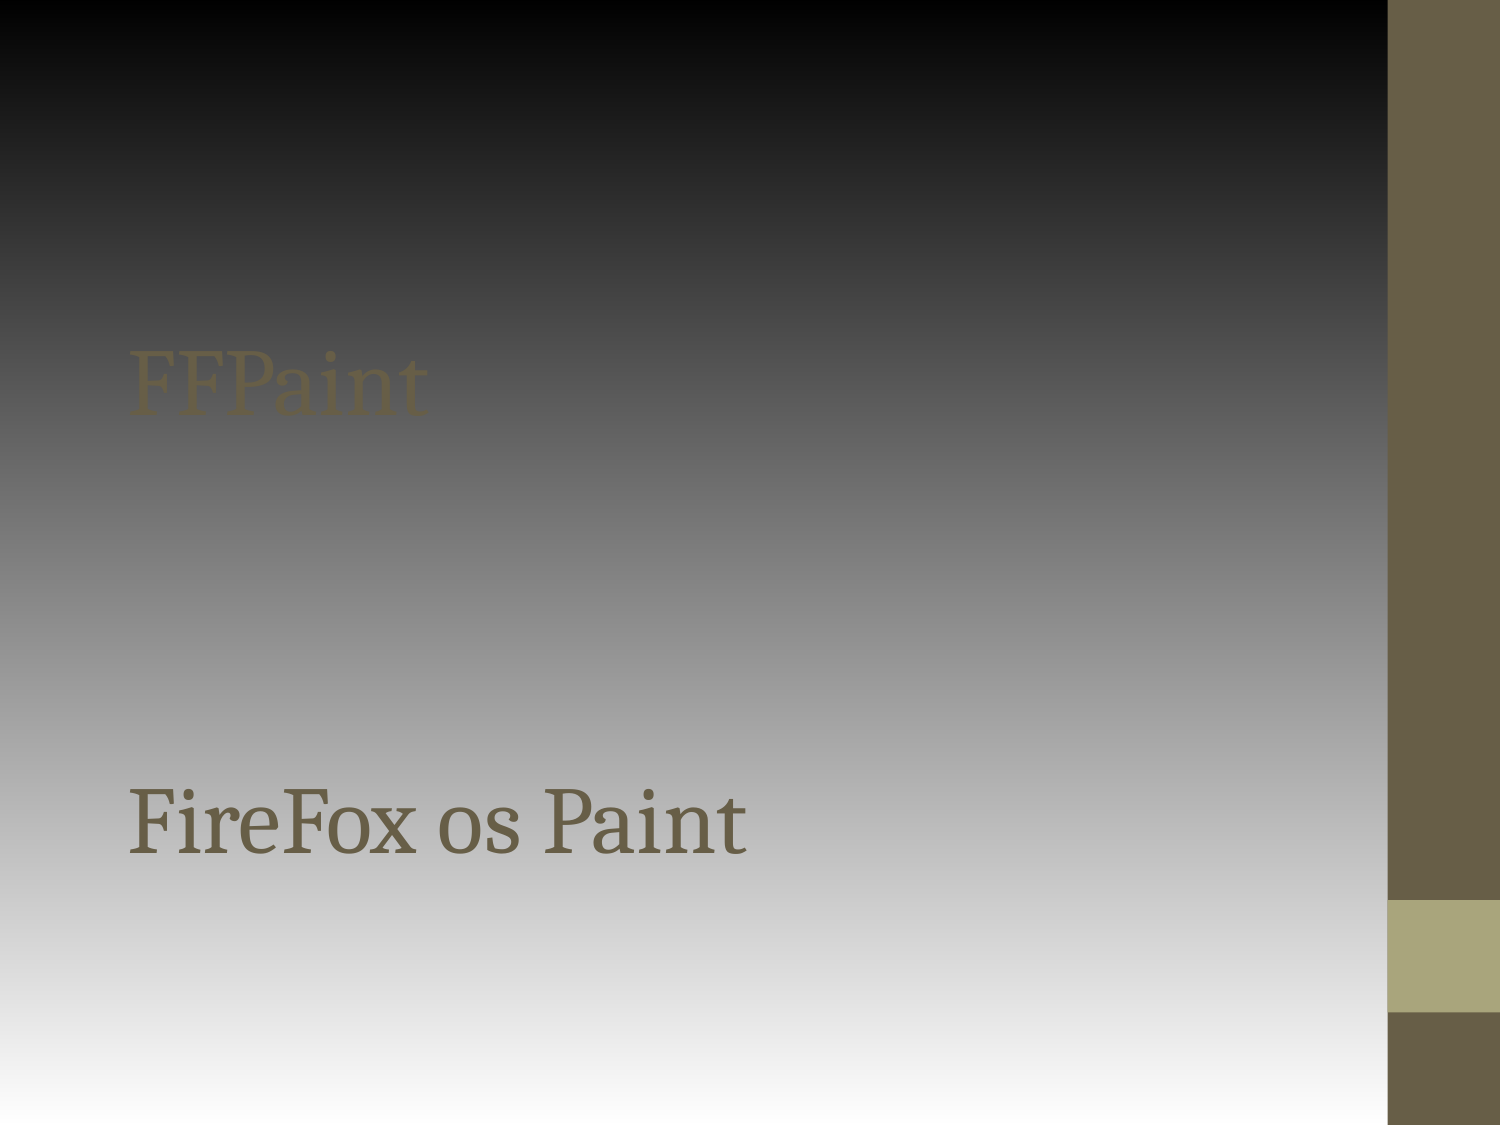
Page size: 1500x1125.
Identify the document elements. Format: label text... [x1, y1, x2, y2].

subtitle FireFox os Paint [112, 750, 1173, 925]
title FFPaint [112, 312, 1350, 738]
